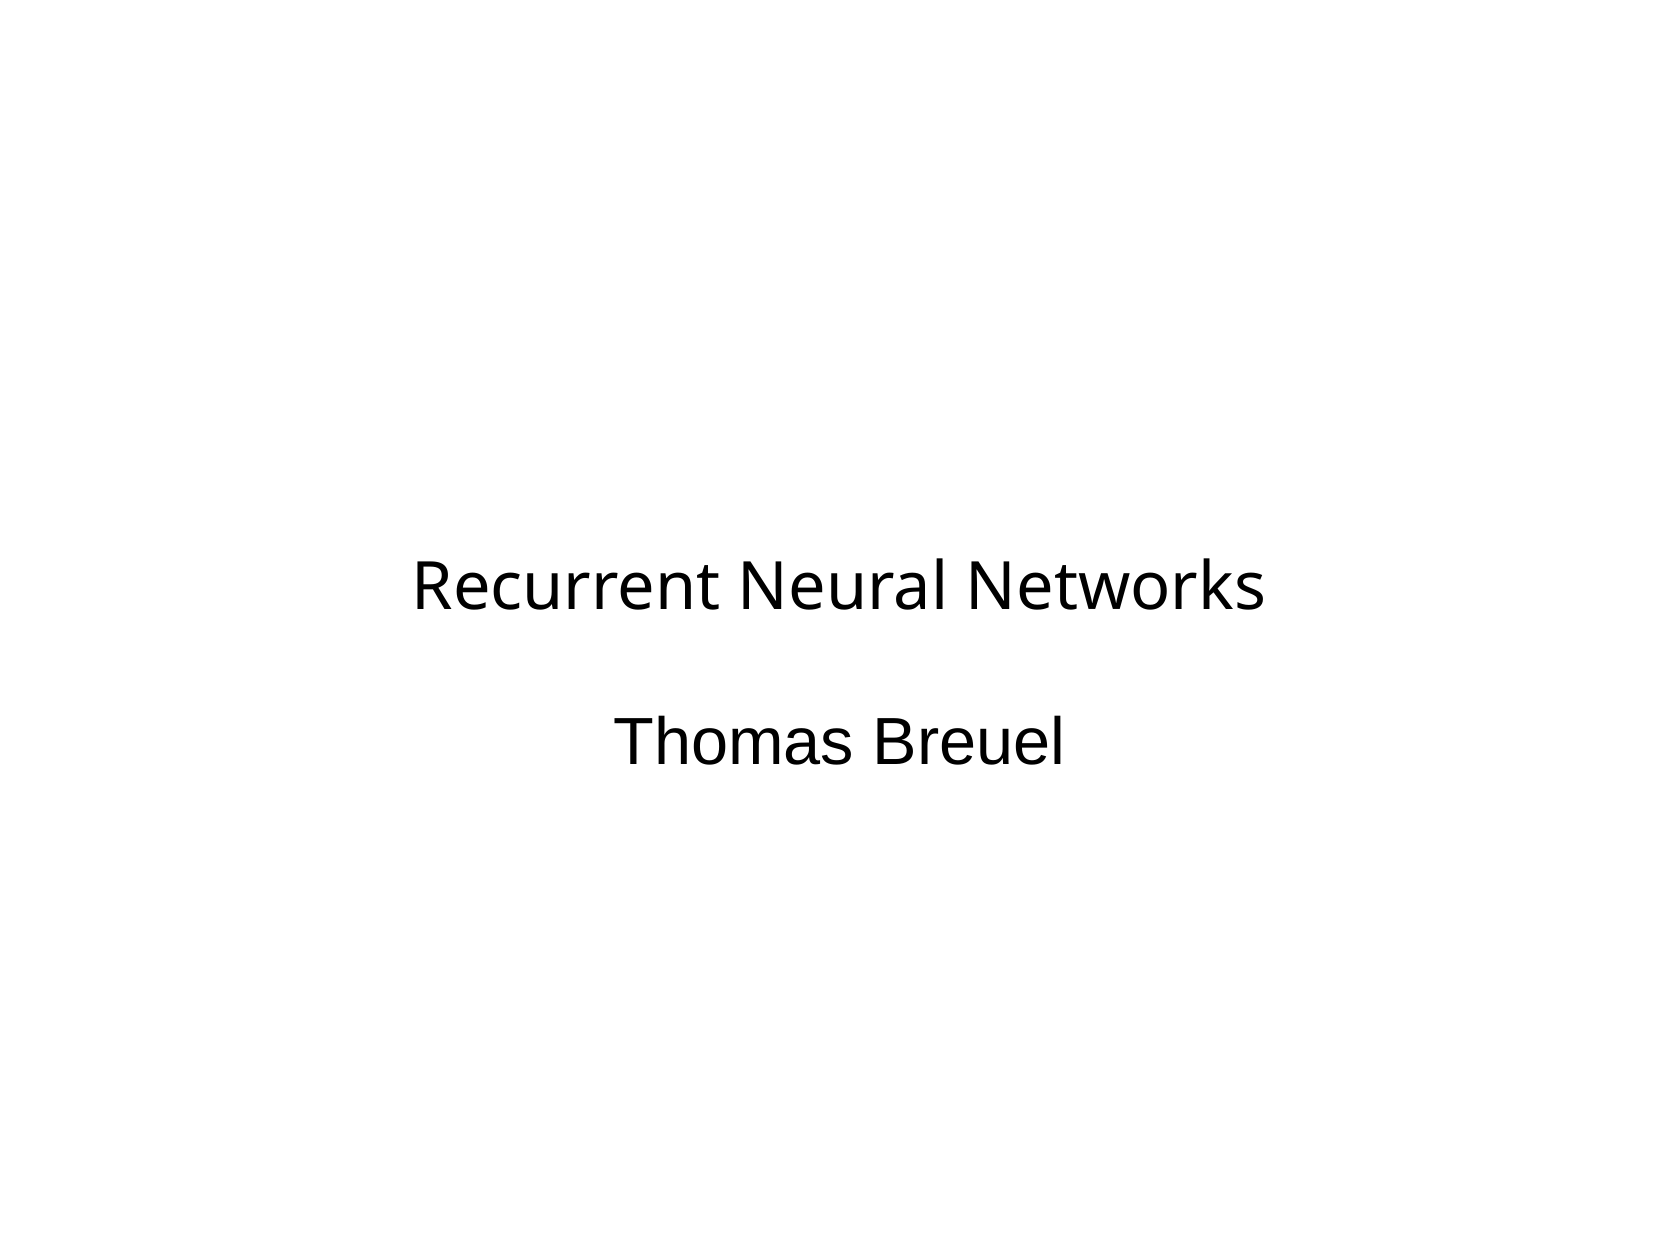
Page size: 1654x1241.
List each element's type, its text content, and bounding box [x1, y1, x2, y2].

subtitle Recurrent Neural Networks Thomas Breuel [25, 226, 1654, 1166]
